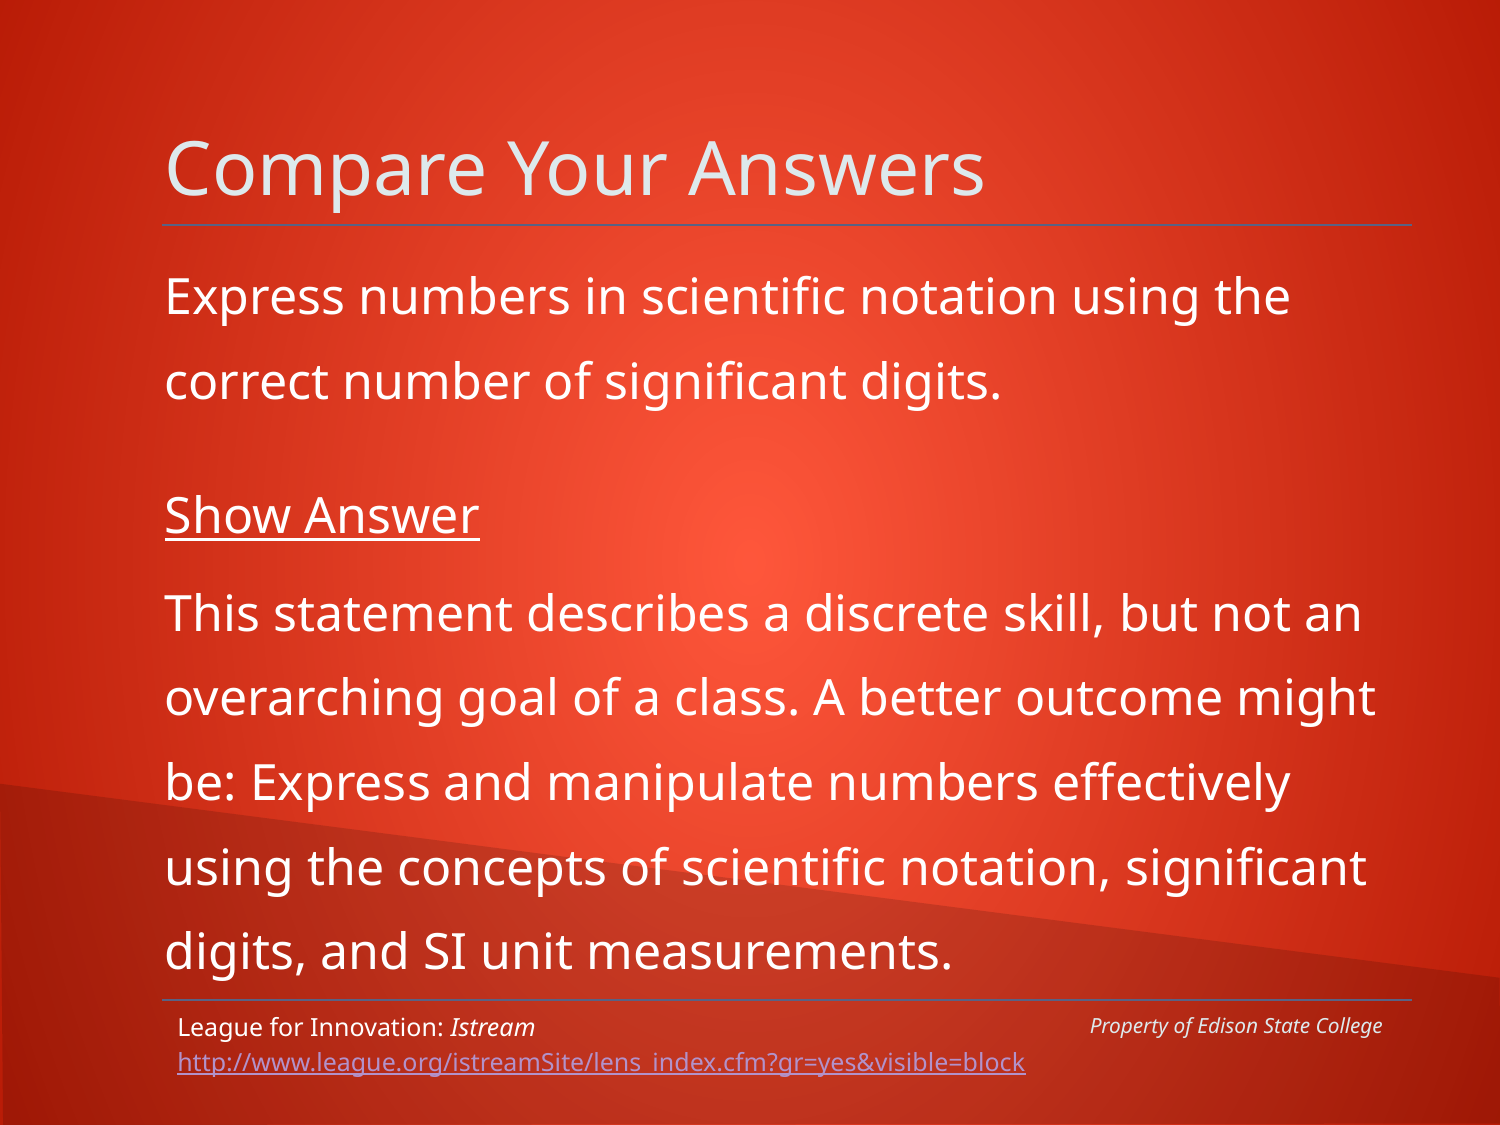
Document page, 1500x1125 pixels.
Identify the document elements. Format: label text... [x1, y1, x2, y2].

text_box League for Innovation: Istream http://www.league.org/istreamSite/lens_index.cfm?gr=yes&visible=block [162, 1001, 1350, 1088]
list Express numbers in scientific notation using the correct number of significant digits. Show Answer This statement describes a discrete skill, but not an overarching goal of a class. A better outcome might be: Express and manipulate numbers effectively using the concepts of scientific notation, significant digits, and SI unit measurements. [150, 237, 1425, 1050]
footer Property of Edison State College [1074, 987, 1463, 1063]
title Compare Your Answers [150, 45, 1425, 233]
